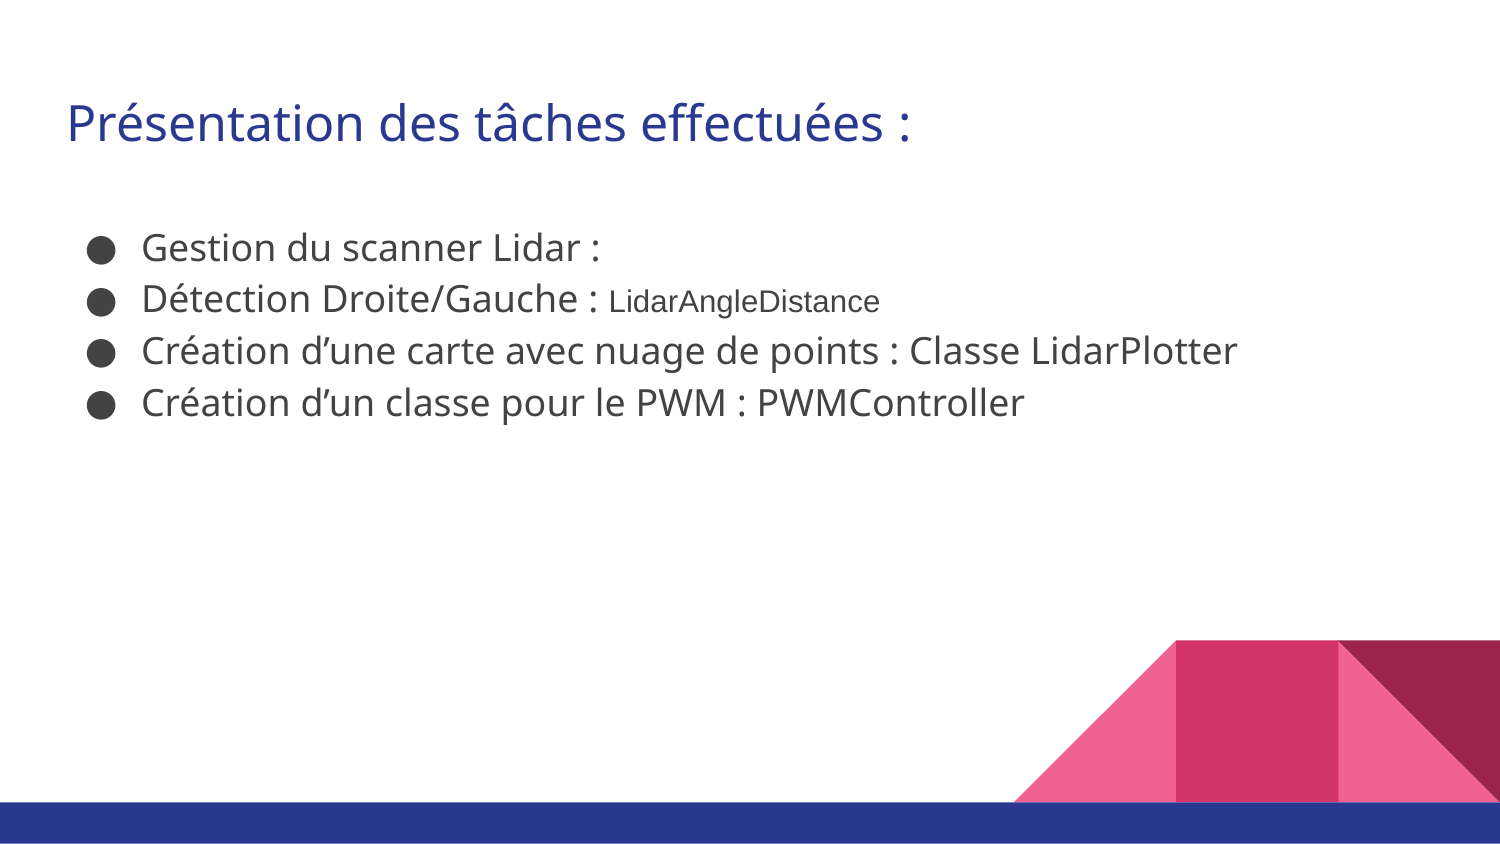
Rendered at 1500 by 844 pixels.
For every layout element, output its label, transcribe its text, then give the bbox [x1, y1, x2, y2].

list Gestion du scanner Lidar : Détection Droite/Gauche : LidarAngleDistance Création d’une carte avec nuage de points : Classe LidarPlotter Création d’un classe pour le PWM : PWMController [51, 201, 1449, 750]
title Présentation des tâches effectuées : [51, 67, 1449, 167]
